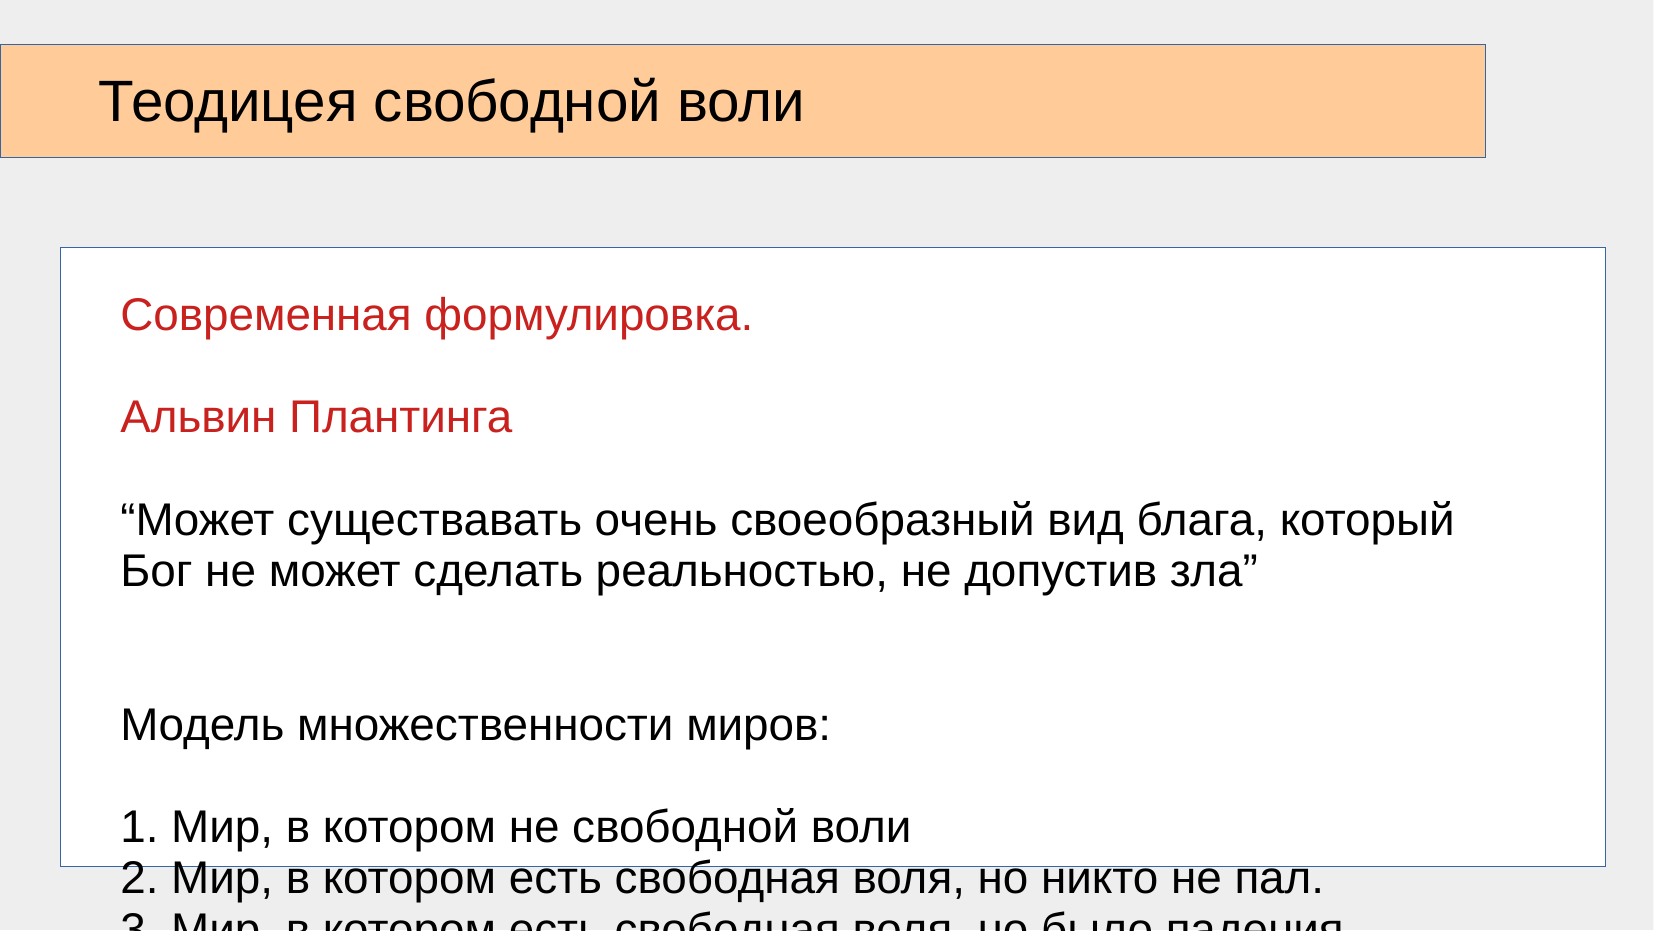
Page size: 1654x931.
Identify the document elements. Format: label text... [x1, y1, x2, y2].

text_box [60, 247, 1606, 867]
text_box Теодицея свободной воли [0, 44, 1486, 158]
subtitle Современная формулировка. Альвин Плантинга “Может существавать очень своеобразный вид блага, который Бог не может сделать реальностью, не допустив зла” Модель множественности миров: 1. Мир, в котором не свободной воли 2. Мир, в котором есть свободная воля, но никто не пал. 3. Мир, в котором есть свободная воля, но было падения. [120, 288, 1501, 930]
